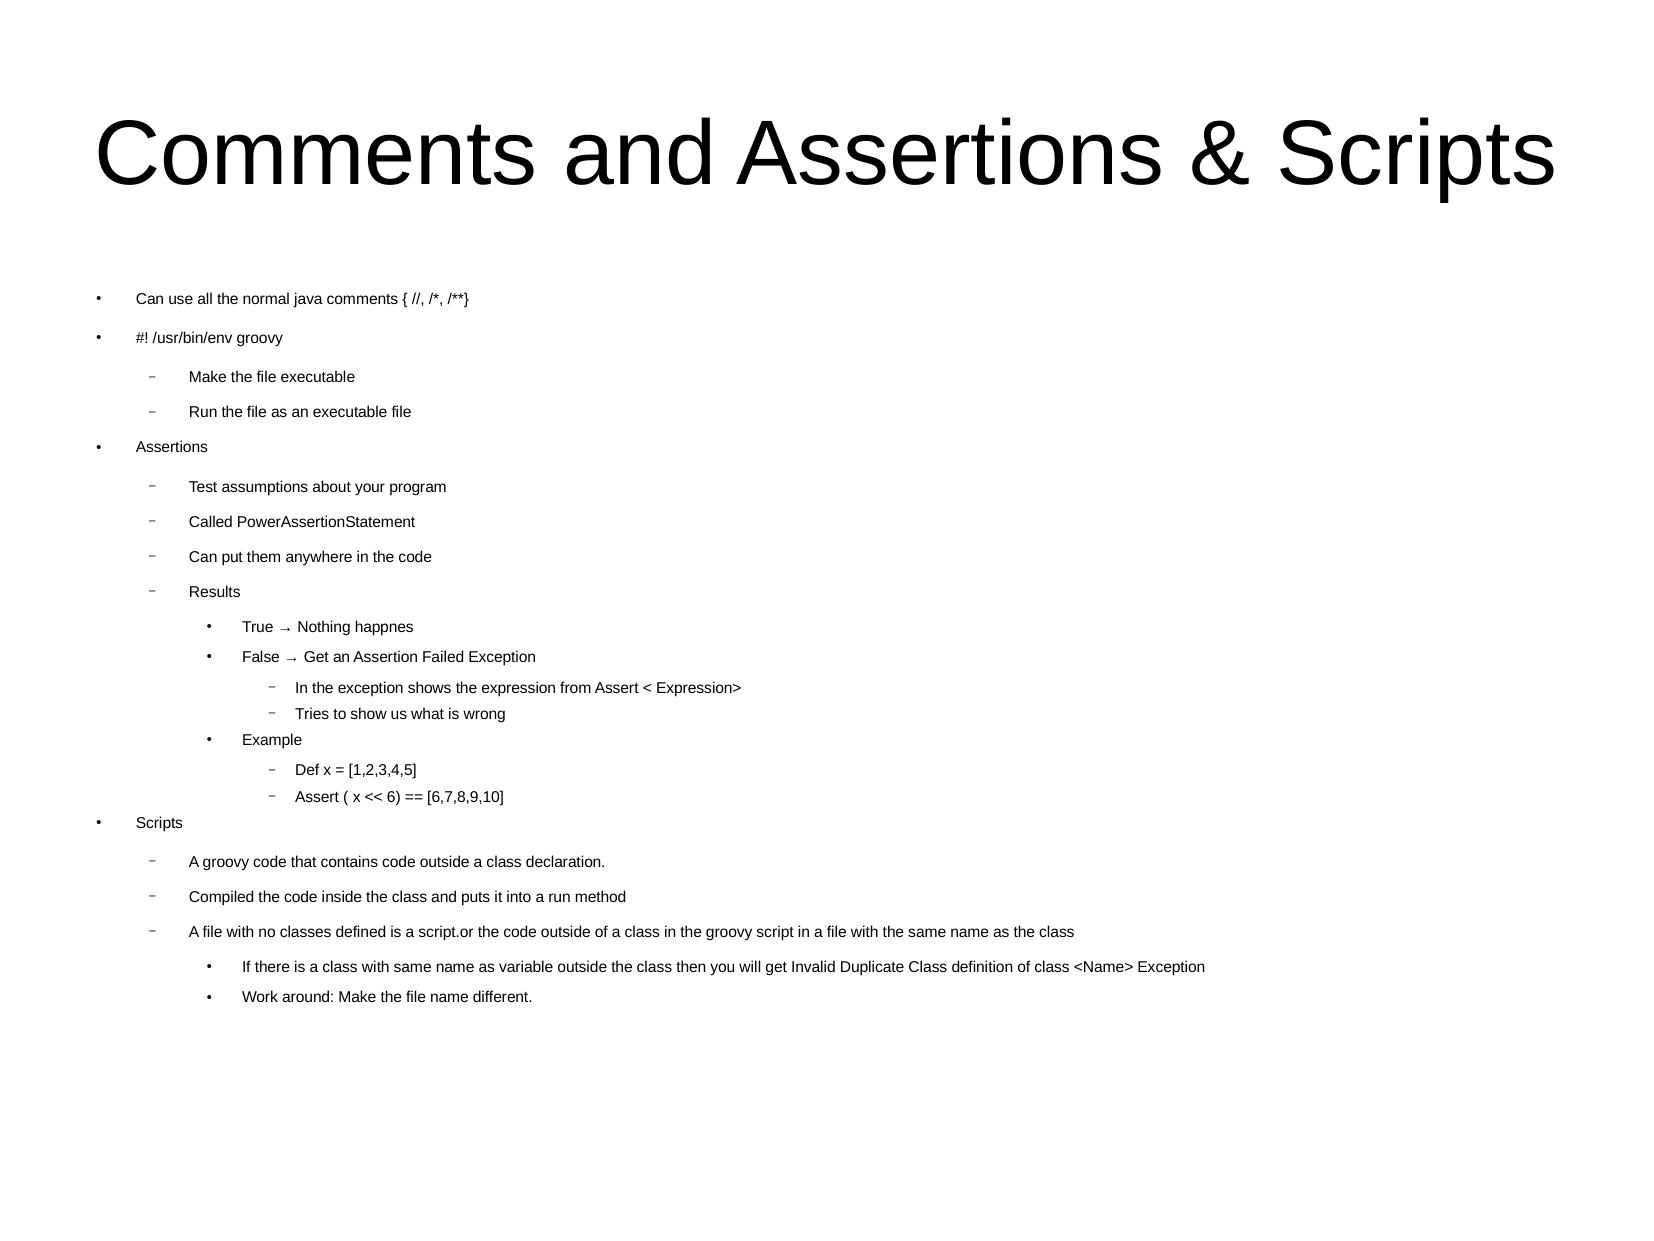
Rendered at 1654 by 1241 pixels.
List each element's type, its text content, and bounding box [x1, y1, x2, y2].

list Can use all the normal java comments { //, /*, /**} #! /usr/bin/env groovy Make the file executable Run the file as an executable file Assertions Test assumptions about your program Called PowerAssertionStatement Can put them anywhere in the code Results True → Nothing happnes False → Get an Assertion Failed Exception In the exception shows the expression from Assert < Expression> Tries to show us what is wrong Example Def x = [1,2,3,4,5] Assert ( x << 6) == [6,7,8,9,10] Scripts A groovy code that contains code outside a class declaration. Compiled the code inside the class and puts it into a run method A file with no classes defined is a script.or the code outside of a class in the groovy script in a file with the same name as the class If there is a class with same name as variable outside the class then you will get Invalid Duplicate Class definition of class <Name> Exception Work around: Make the file name different. [82, 290, 1571, 1010]
title Comments and Assertions & Scripts [82, 49, 1571, 257]
